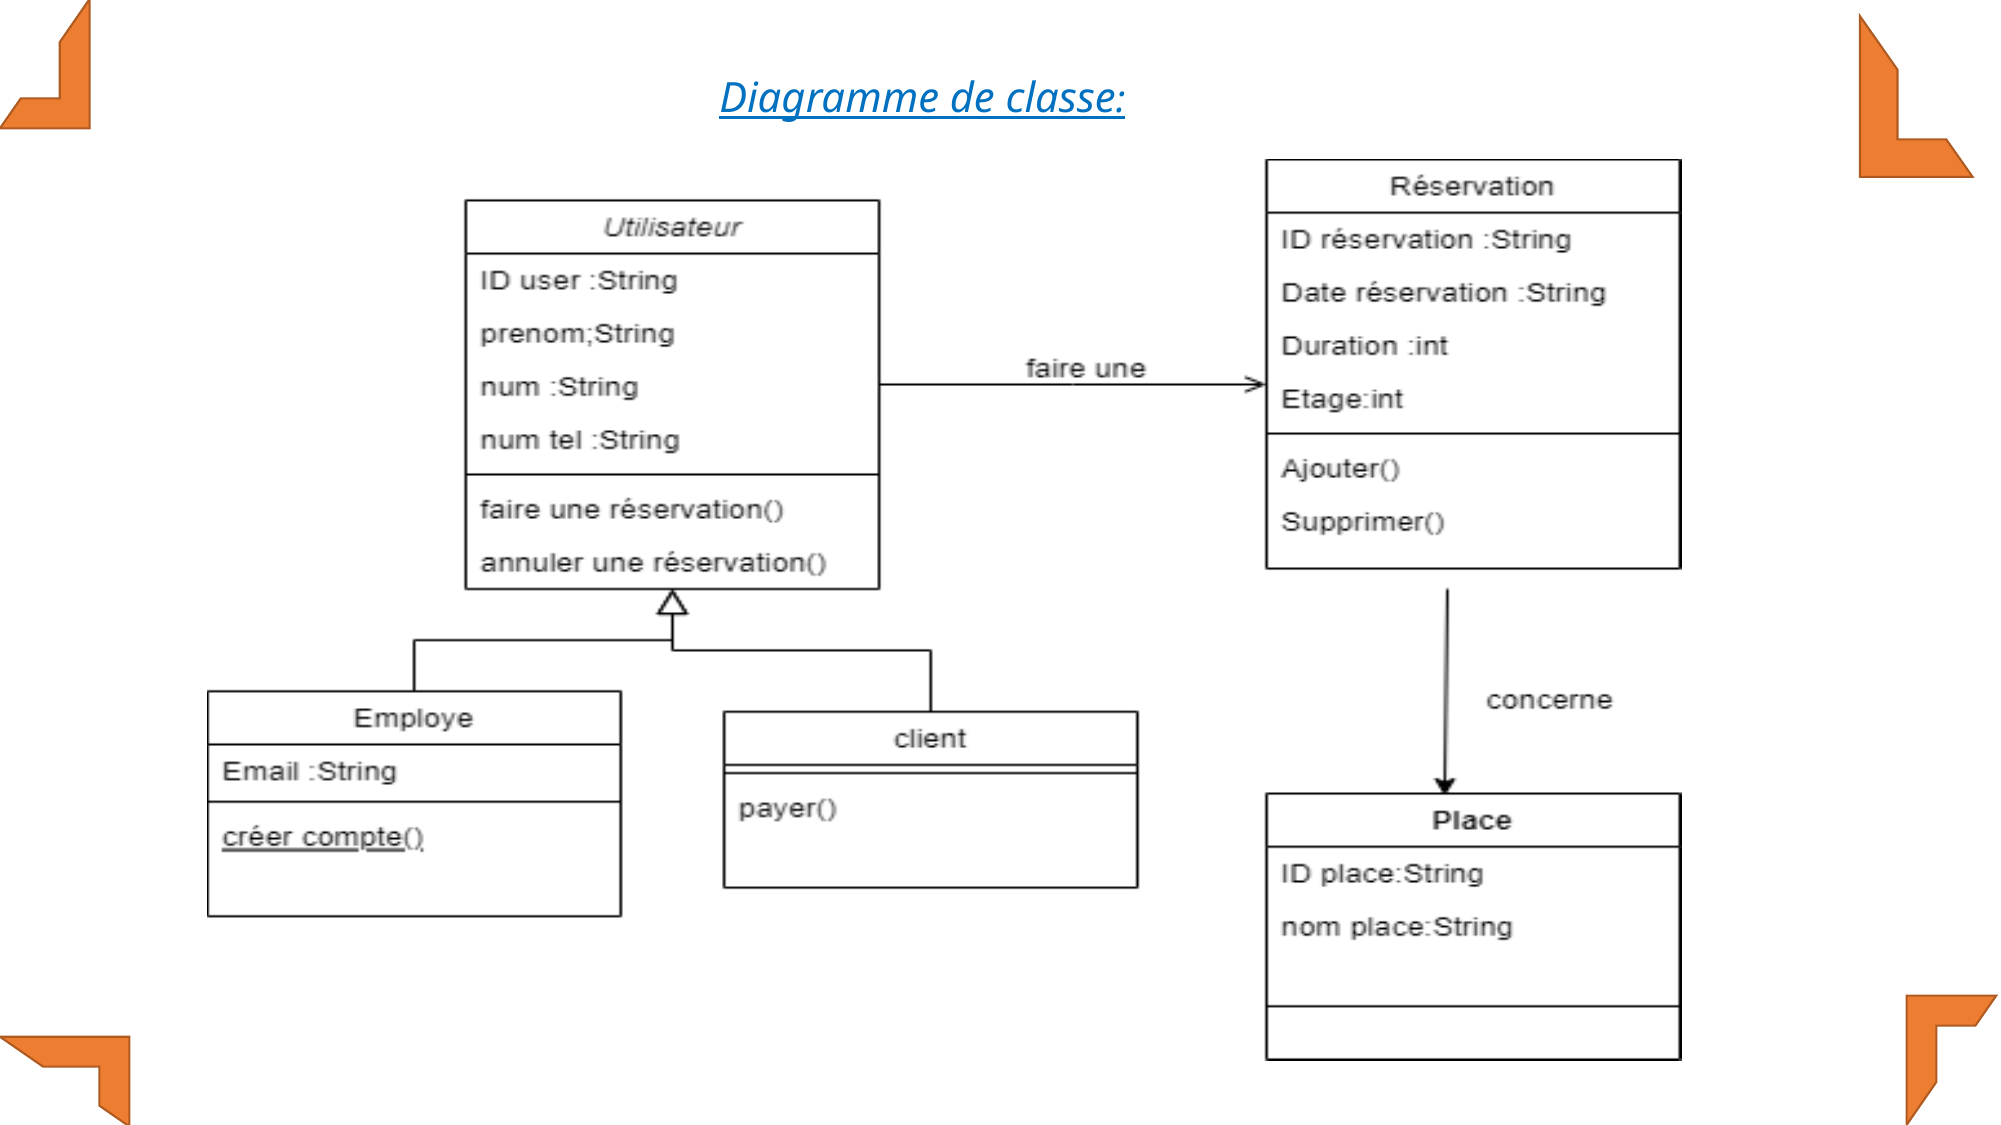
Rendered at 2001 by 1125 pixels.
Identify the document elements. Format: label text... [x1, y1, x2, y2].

text_box [0, 0, 90, 129]
text_box Diagramme de classe: [704, 63, 1272, 130]
text_box [0, 1036, 130, 1125]
text_box [1860, 16, 1973, 177]
picture [207, 159, 1682, 1061]
text_box [1906, 995, 1997, 1125]
